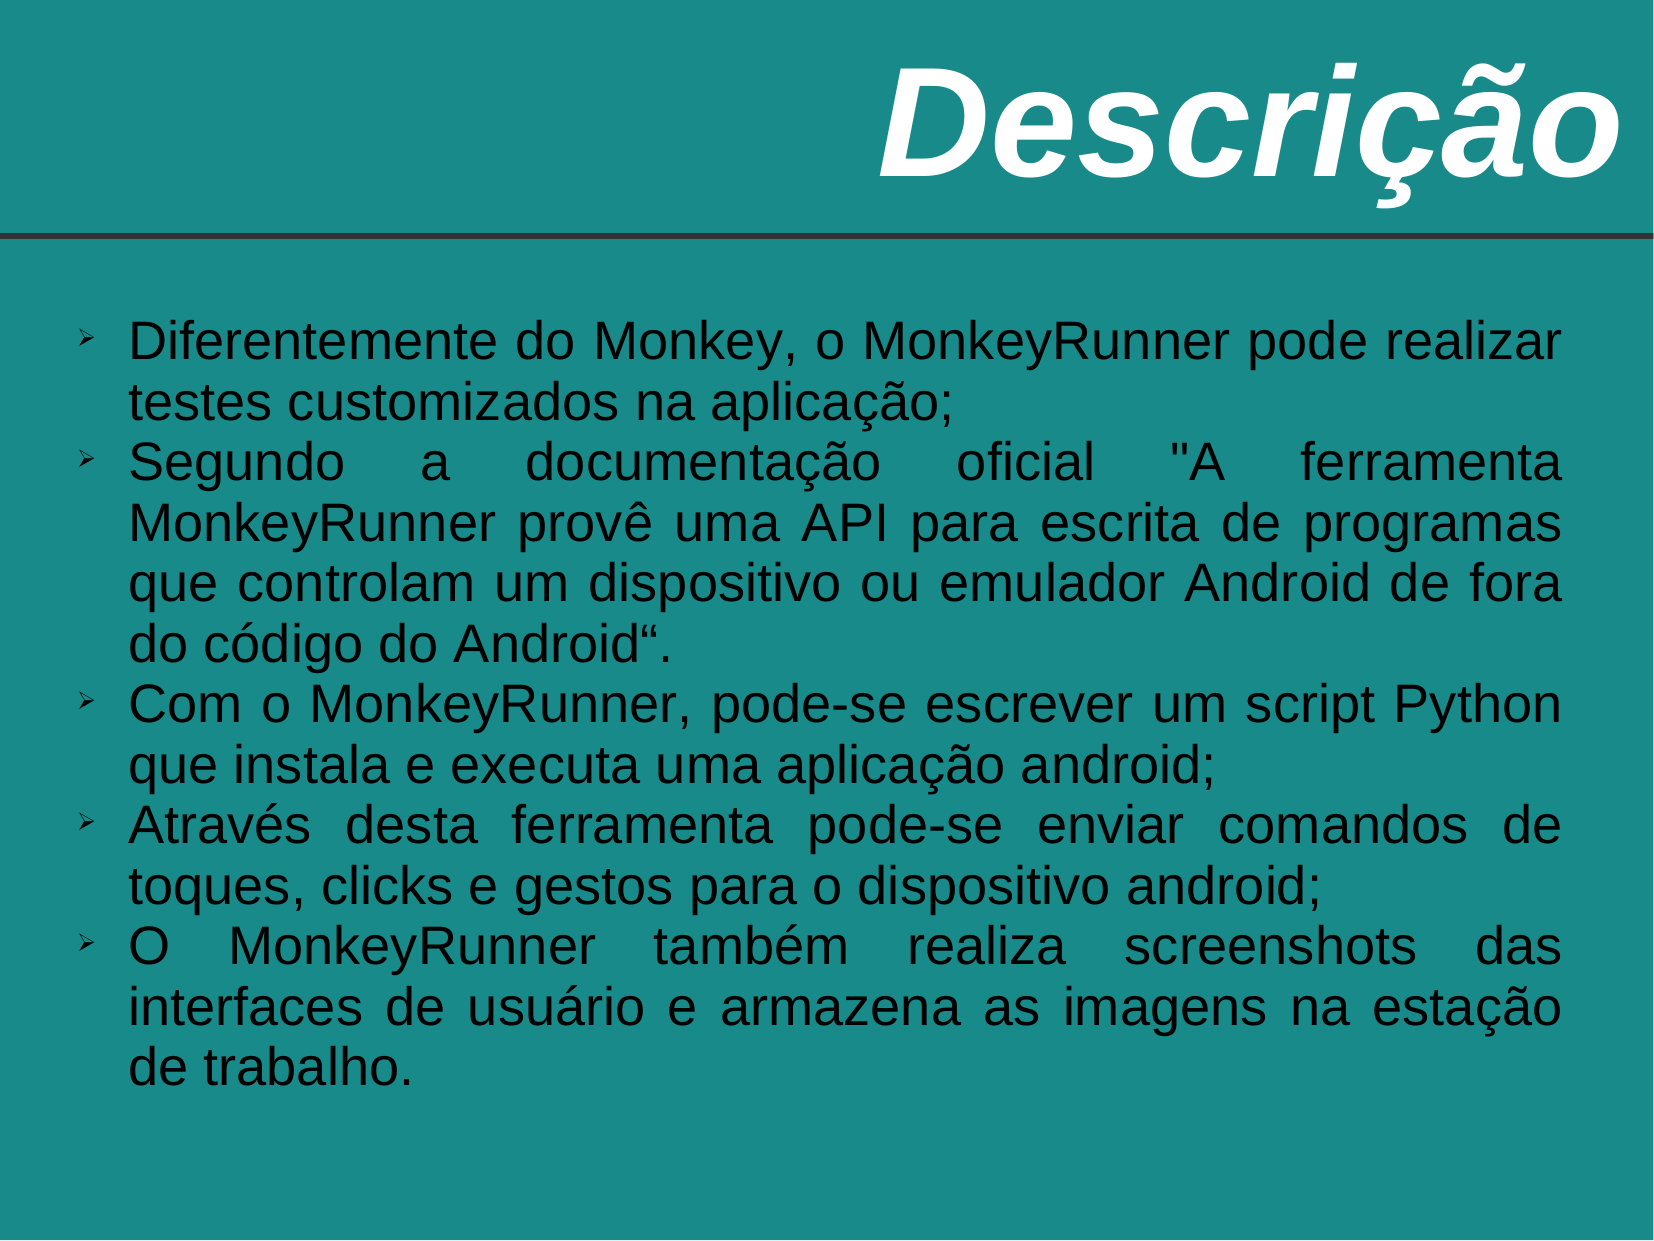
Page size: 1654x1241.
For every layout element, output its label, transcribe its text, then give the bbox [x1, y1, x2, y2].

text_box Diferentemente do Monkey, o MonkeyRunner pode realizar testes customizados na aplicação; Segundo a documentação oficial "A ferramenta MonkeyRunner provê uma API para escrita de programas que controlam um dispositivo ou emulador Android de fora do código do Android“. Com o MonkeyRunner, pode-se escrever um script Python que instala e executa uma aplicação android; Através desta ferramenta pode-se enviar comandos de toques, clicks e gestos para o dispositivo android; O MonkeyRunner também realiza screenshots das interfaces de usuário e armazena as imagens na estação de trabalho. [77, 308, 1565, 1099]
text_box [0, 0, 1654, 233]
text_box Descrição [15, 27, 1640, 218]
text_box [0, 239, 1654, 1241]
